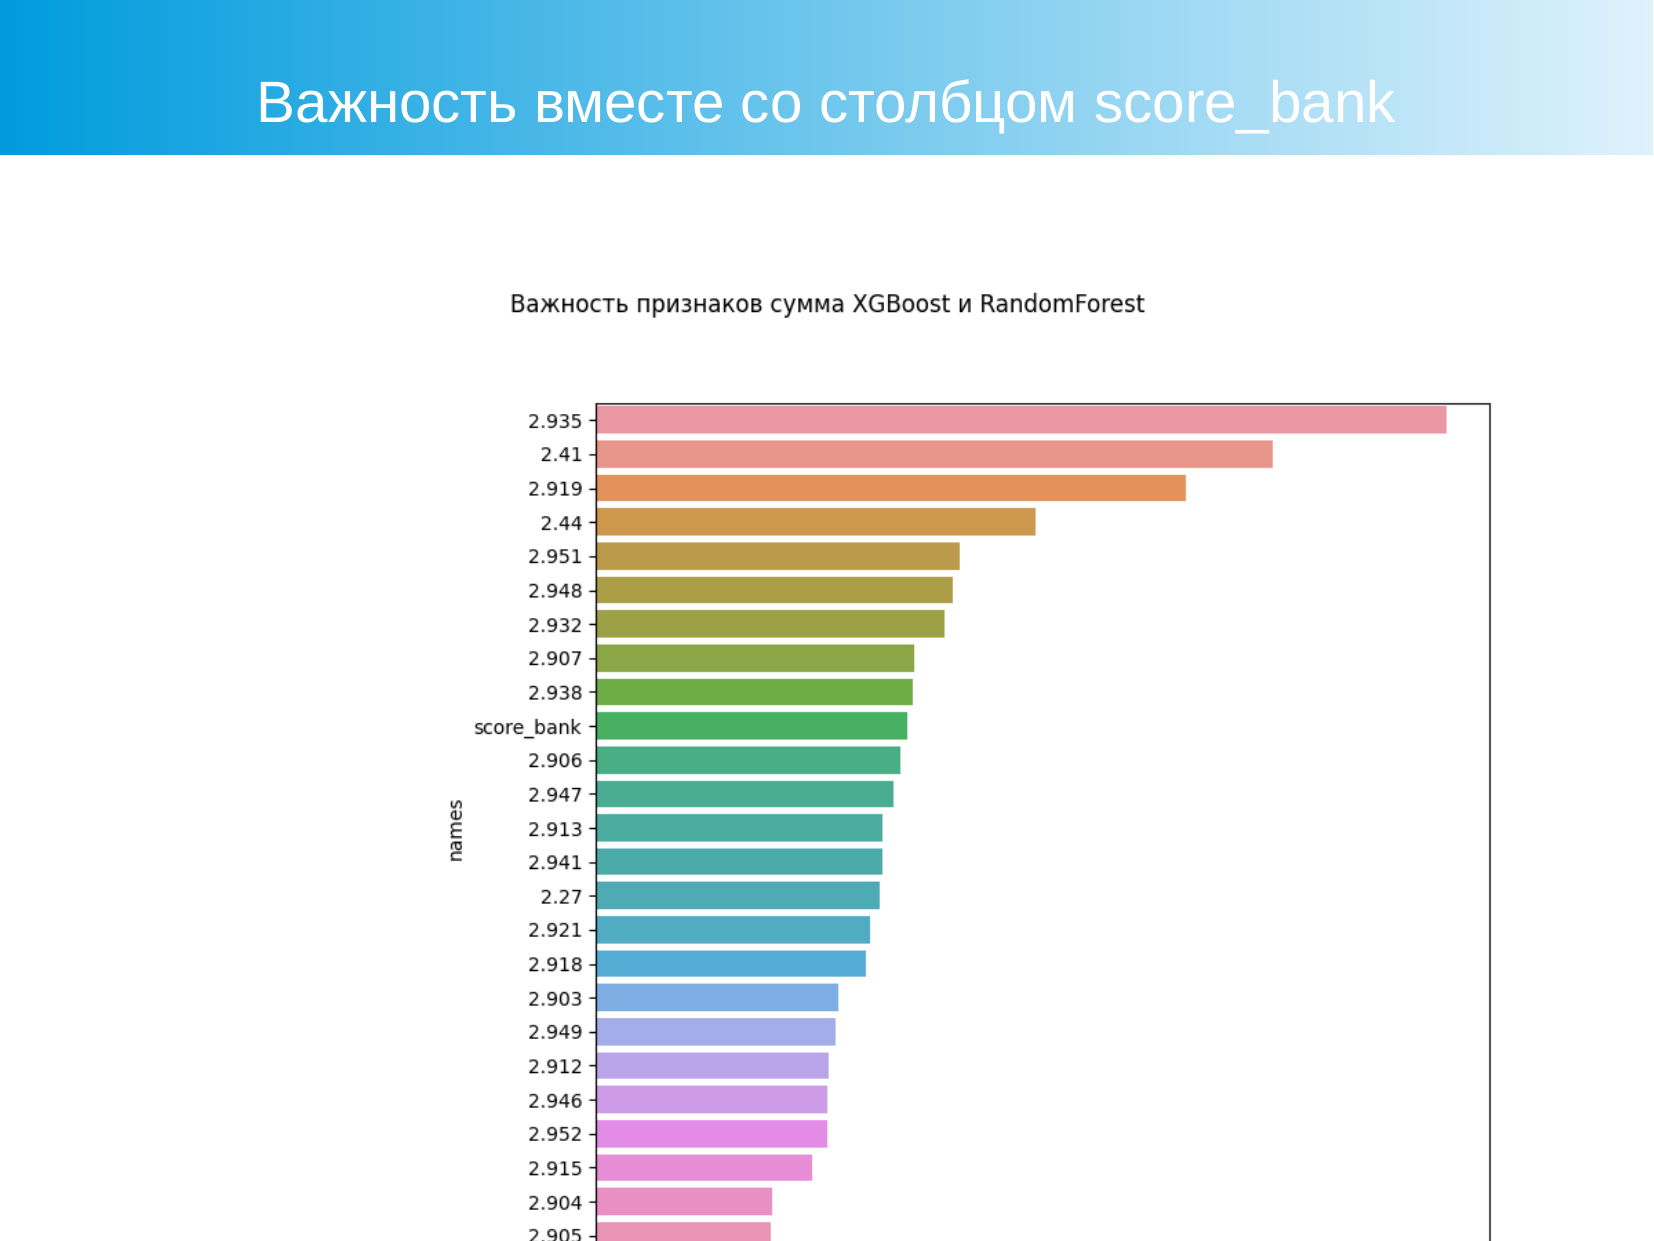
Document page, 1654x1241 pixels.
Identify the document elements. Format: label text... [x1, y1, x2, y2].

picture [0, 271, 1654, 1241]
title Важность вместе со столбцом score_bank [82, 49, 1571, 155]
